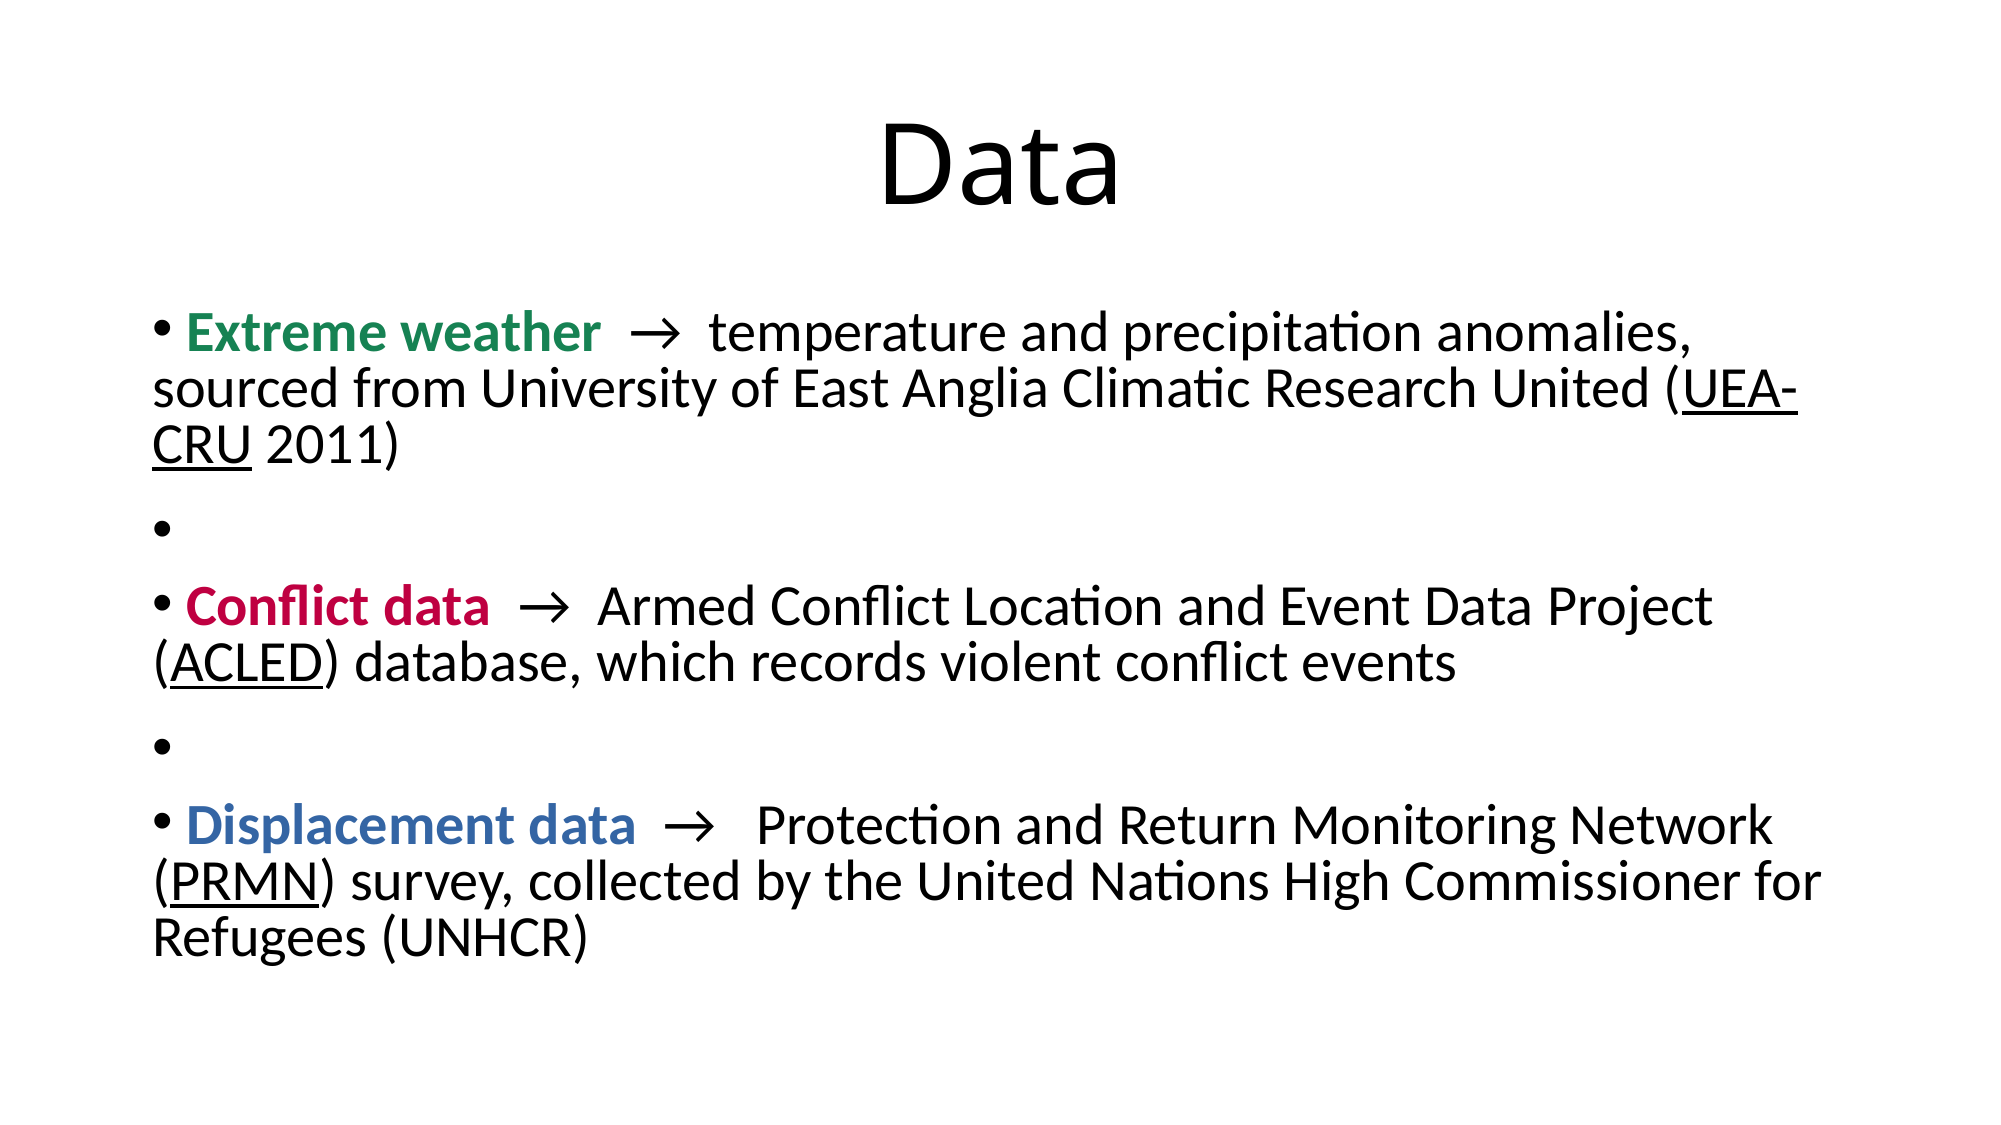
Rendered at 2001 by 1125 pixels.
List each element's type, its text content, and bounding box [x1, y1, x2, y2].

list Extreme weather → temperature and precipitation anomalies, sourced from University of East Anglia Climatic Research United (UEA-CRU 2011) Conflict data → Armed Conflict Location and Event Data Project (ACLED) database, which records violent conflict events Displacement data → Protection and Return Monitoring Network (PRMN) survey, collected by the United Nations High Commissioner for Refugees (UNHCR) [137, 299, 1863, 1014]
title Data [137, 59, 1863, 278]
